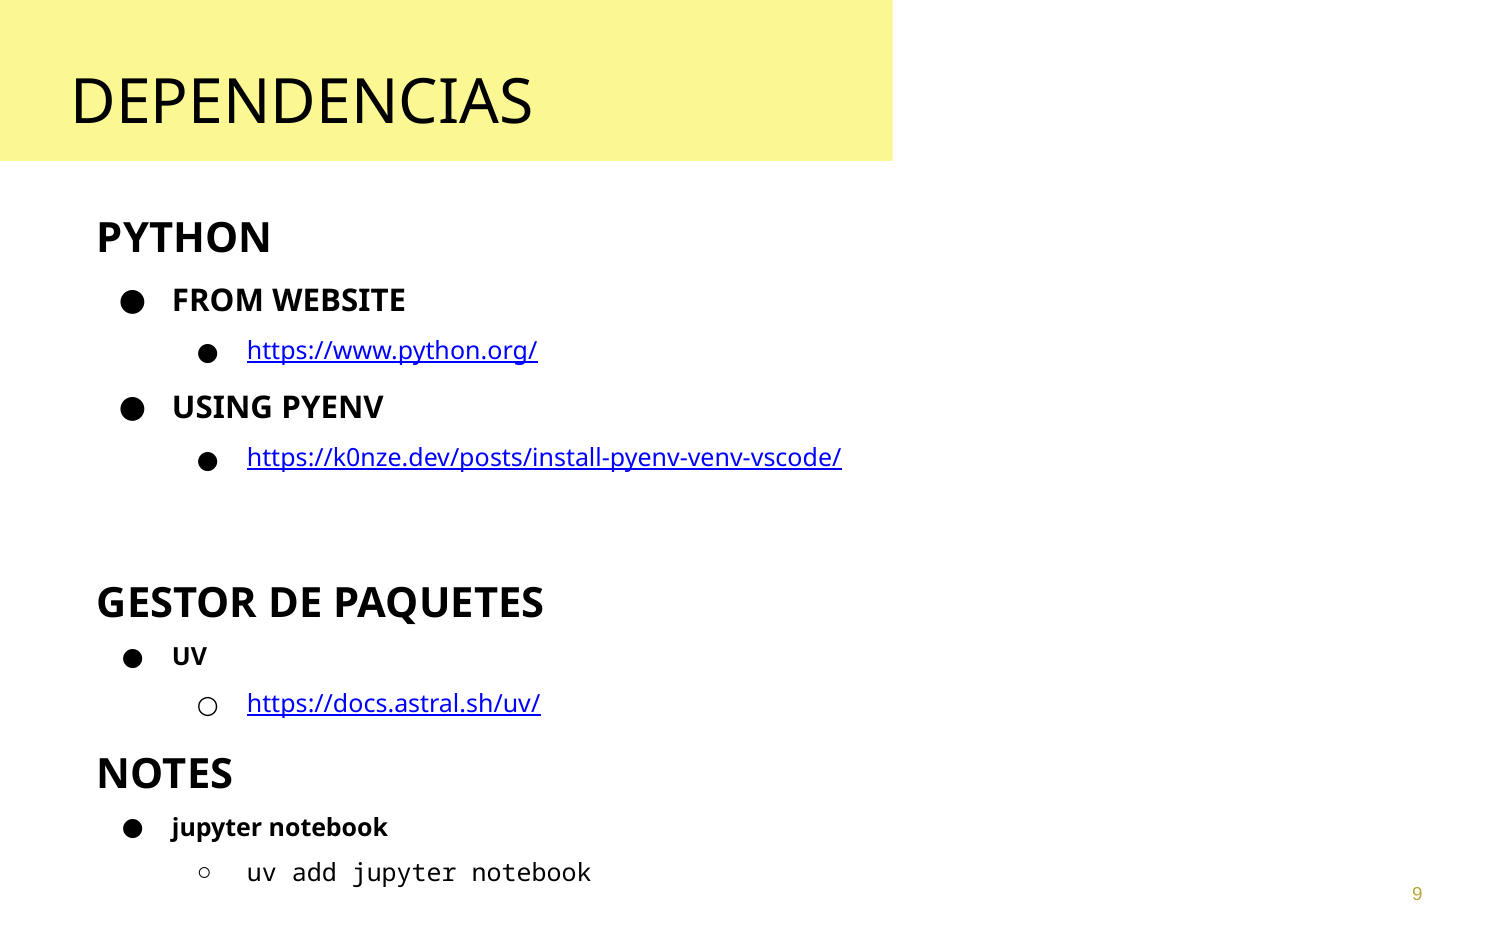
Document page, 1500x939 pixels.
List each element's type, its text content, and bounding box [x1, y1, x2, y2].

slide_number <number> [1405, 880, 1434, 939]
text_box PYTHON FROM WEBSITE https://www.python.org/ USING PYENV https://k0nze.dev/posts/install-pyenv-venv-vscode/ GESTOR DE PAQUETES UV https://docs.astral.sh/uv/ NOTES jupyter notebook uv add jupyter notebook [96, 184, 1141, 932]
title DEPENDENCIAS [68, 59, 820, 218]
text_box [0, 0, 893, 161]
